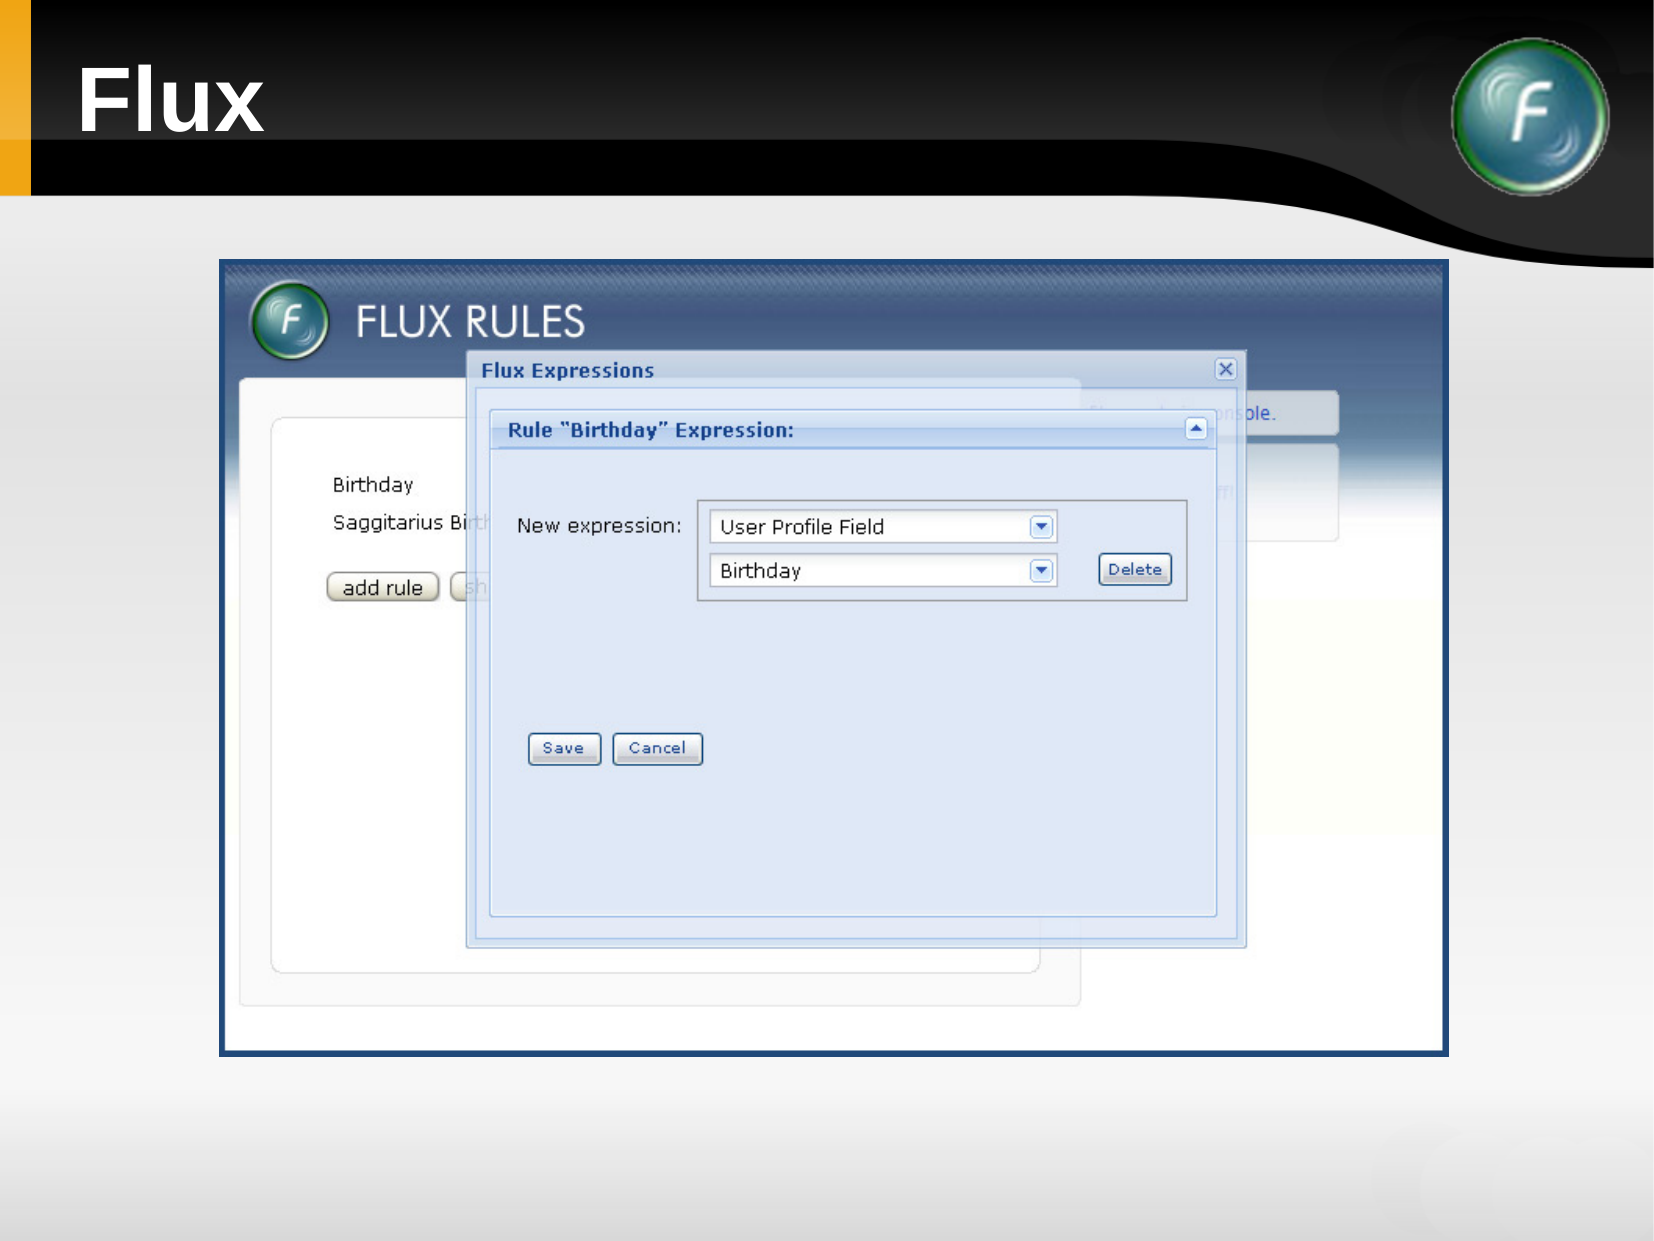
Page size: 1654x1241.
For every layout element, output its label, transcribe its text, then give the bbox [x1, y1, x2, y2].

picture [0, 0, 1654, 1241]
title Flux [76, 7, 1565, 200]
